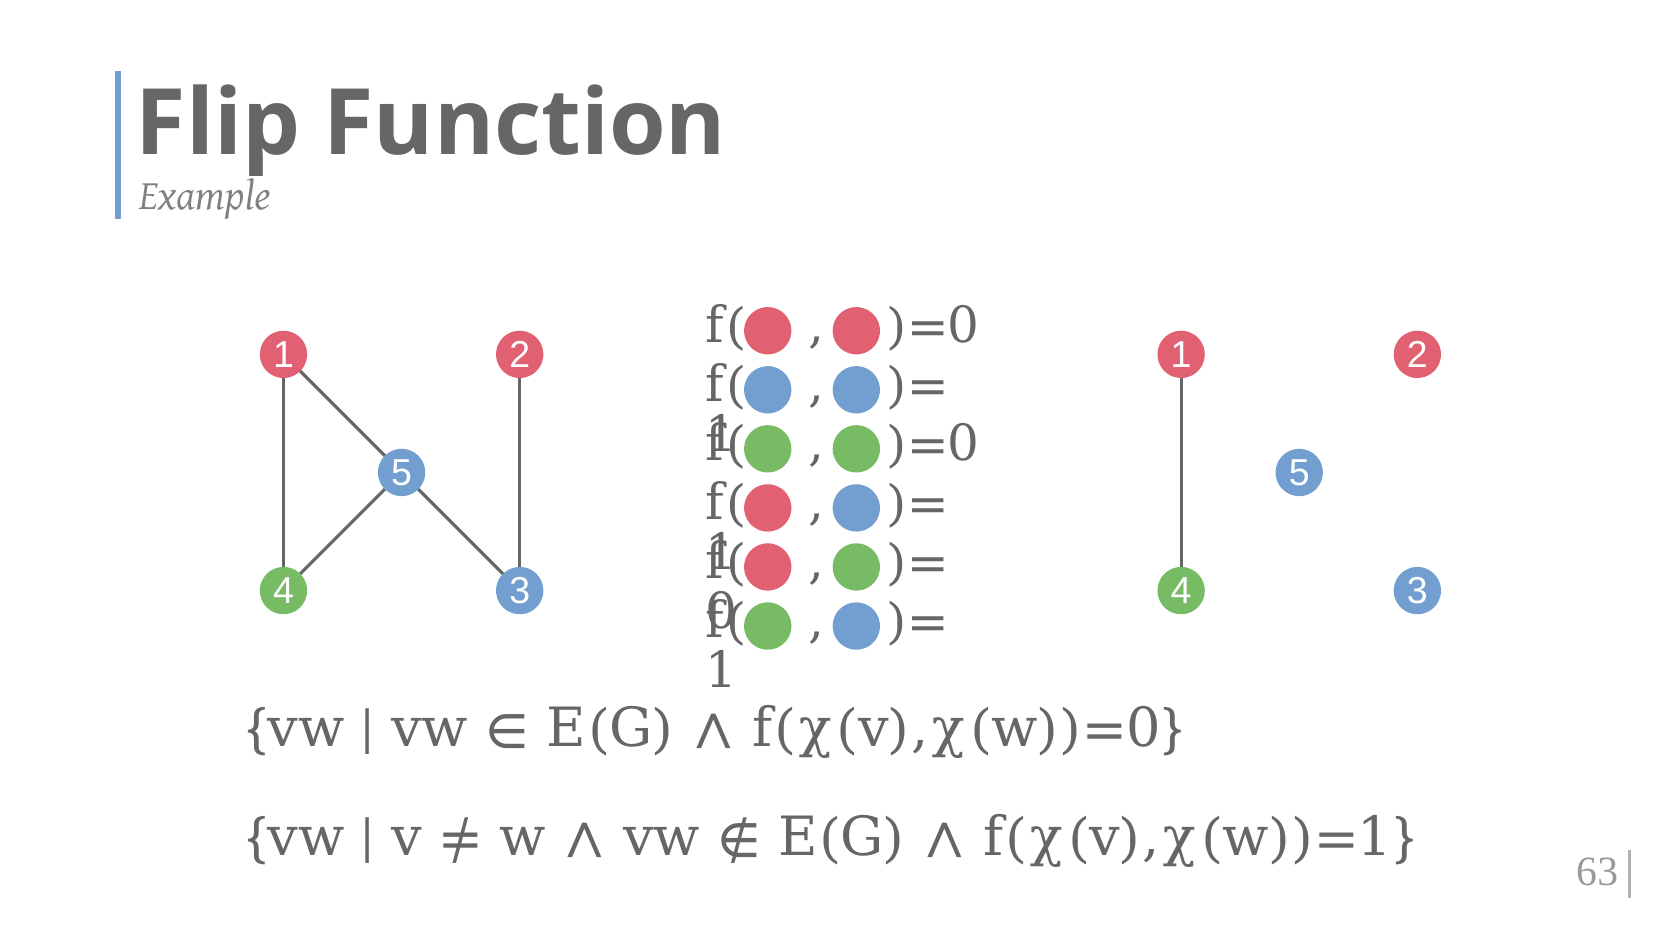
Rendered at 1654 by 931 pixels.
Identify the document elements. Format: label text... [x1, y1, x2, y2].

text_box [832, 484, 880, 531]
text_box [832, 307, 880, 354]
text_box 3 [1393, 566, 1442, 615]
text_box 2 [1393, 330, 1442, 379]
text_box f( , )=0 [690, 531, 993, 590]
text_box [832, 366, 880, 413]
text_box [744, 425, 792, 472]
text_box [744, 602, 792, 650]
text_box 1 [1157, 330, 1205, 378]
text_box [744, 366, 792, 413]
text_box 4 [259, 567, 308, 615]
text_box f( , )=1 [690, 590, 993, 662]
text_box [832, 602, 880, 650]
text_box [744, 307, 792, 354]
text_box [832, 543, 880, 590]
text_box 4 [1157, 567, 1205, 615]
text_box f( , )=1 [690, 354, 993, 413]
text_box f( , )=0 [690, 295, 1004, 367]
text_box 5 [377, 448, 426, 497]
text_box 2 [496, 330, 544, 378]
text_box f( , )=0 [690, 413, 1004, 485]
text_box [744, 543, 792, 590]
text_box Example [124, 165, 721, 229]
text_box 3 [496, 567, 544, 615]
text_box [744, 484, 792, 531]
text_box 5 [1275, 448, 1323, 497]
text_box [832, 425, 880, 472]
text_box 1 [259, 330, 308, 378]
title Flip Function [135, 60, 1601, 178]
text_box {vw | vw ∈ E(G) ∧ f(χ(v),χ(w))=0} {vw | v ≠ w ∧ vw ∉ E(G) ∧ f(χ(v),χ(w))=1} [230, 696, 1477, 875]
text_box f( , )=1 [690, 472, 993, 531]
